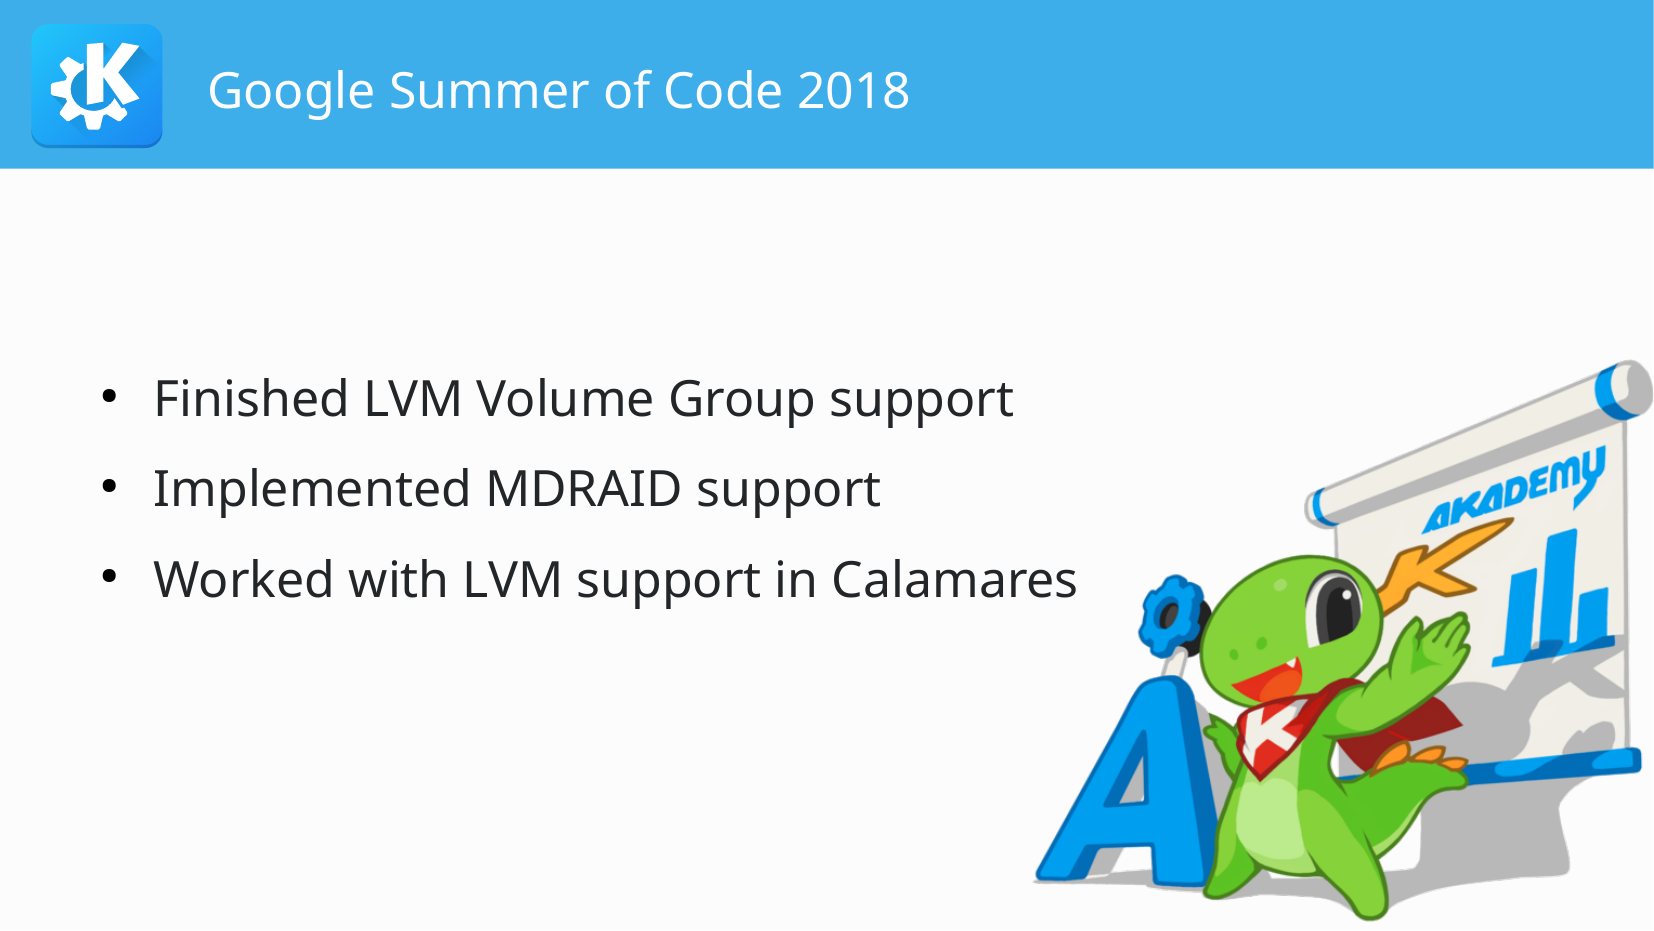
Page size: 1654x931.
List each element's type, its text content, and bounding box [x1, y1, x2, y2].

list Finished LVM Volume Group support Implemented MDRAID support Worked with LVM support in Calamares [82, 217, 1571, 758]
title Google Summer of Code 2018 [207, 11, 1558, 167]
picture [988, 290, 1654, 931]
